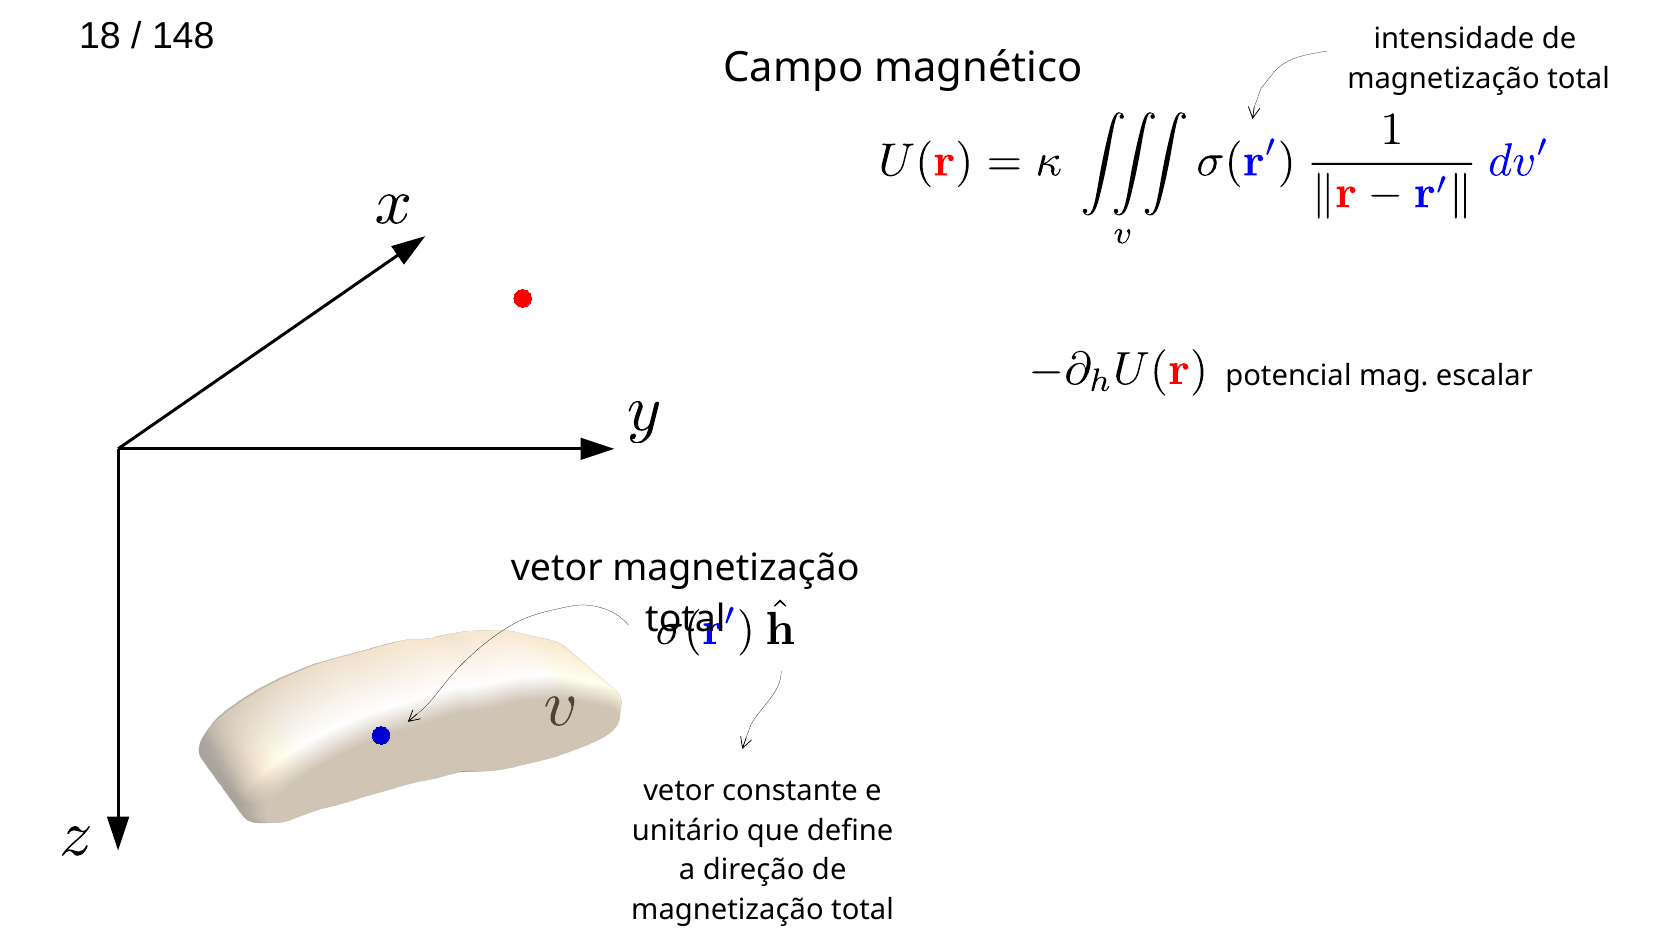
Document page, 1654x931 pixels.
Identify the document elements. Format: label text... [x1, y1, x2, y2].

text_box potencial mag. escalar [1210, 346, 1553, 399]
picture [1026, 347, 1210, 398]
picture [59, 826, 93, 856]
picture [374, 194, 413, 224]
text_box Campo magnético [708, 29, 1078, 91]
text_box [372, 726, 390, 745]
text_box [513, 289, 532, 308]
text_box <number> / 148 [0, 0, 240, 71]
text_box intensidade de magnetização total [1332, 17, 1616, 97]
picture [626, 401, 662, 443]
text_box vetor constante e unitário que define a direção de magnetização total [616, 761, 928, 869]
text_box vetor magnetização total [496, 533, 957, 626]
picture [653, 626, 797, 658]
picture [878, 112, 1548, 244]
